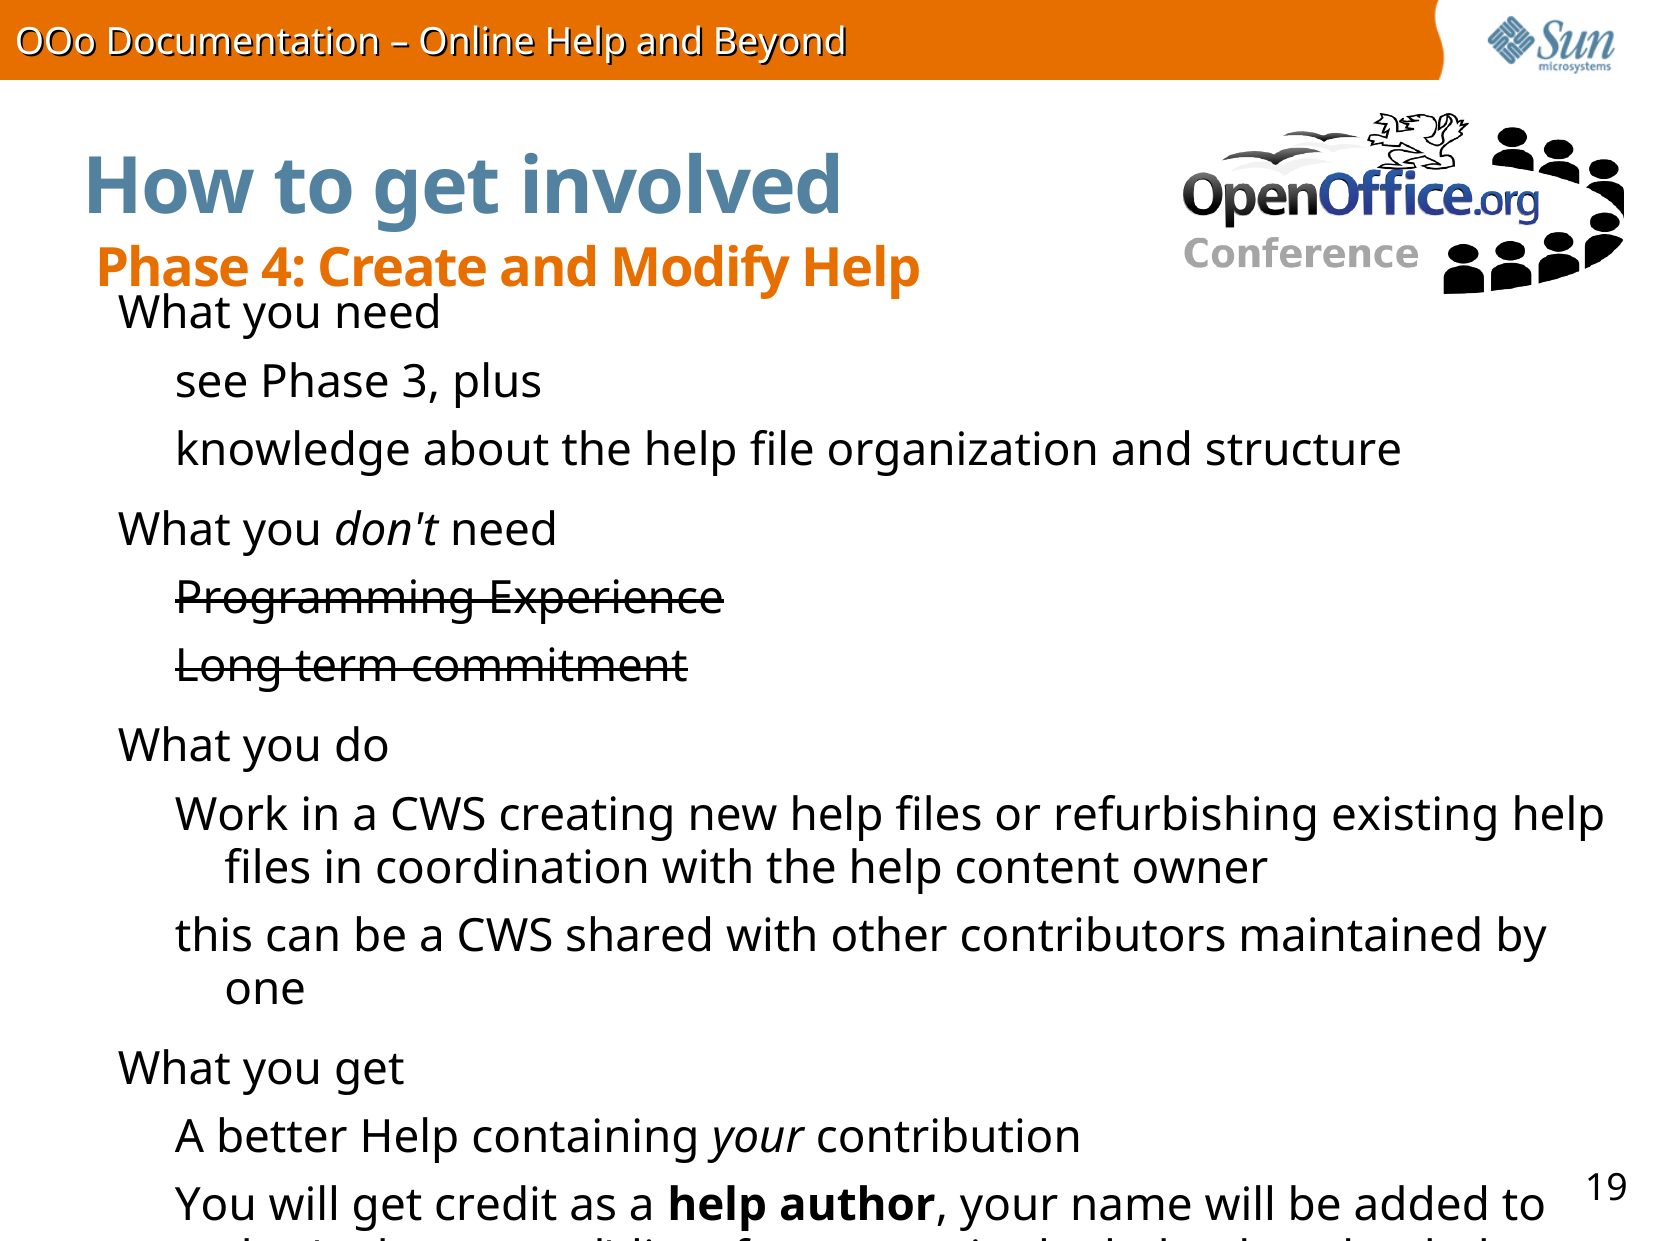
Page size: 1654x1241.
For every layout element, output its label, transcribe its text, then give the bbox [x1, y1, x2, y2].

picture [1183, 113, 1624, 294]
title How to get involved Phase 4: Create and Modify Help [82, 135, 1585, 279]
picture [0, 0, 1654, 80]
list What you need see Phase 3, plus knowledge about the help file organization and structure What you don't need Programming Experience Long term commitment What you do Work in a CWS creating new help files or refurbishing existing help files in coordination with the help content owner this can be a CWS shared with other contributors maintained by one What you get A better Help containing your contribution You will get credit as a help author, your name will be added to the (to be created) list of sponsors in the help, downloaded millions of times, visible throughout the world. Cool, eh? [98, 286, 1617, 1148]
